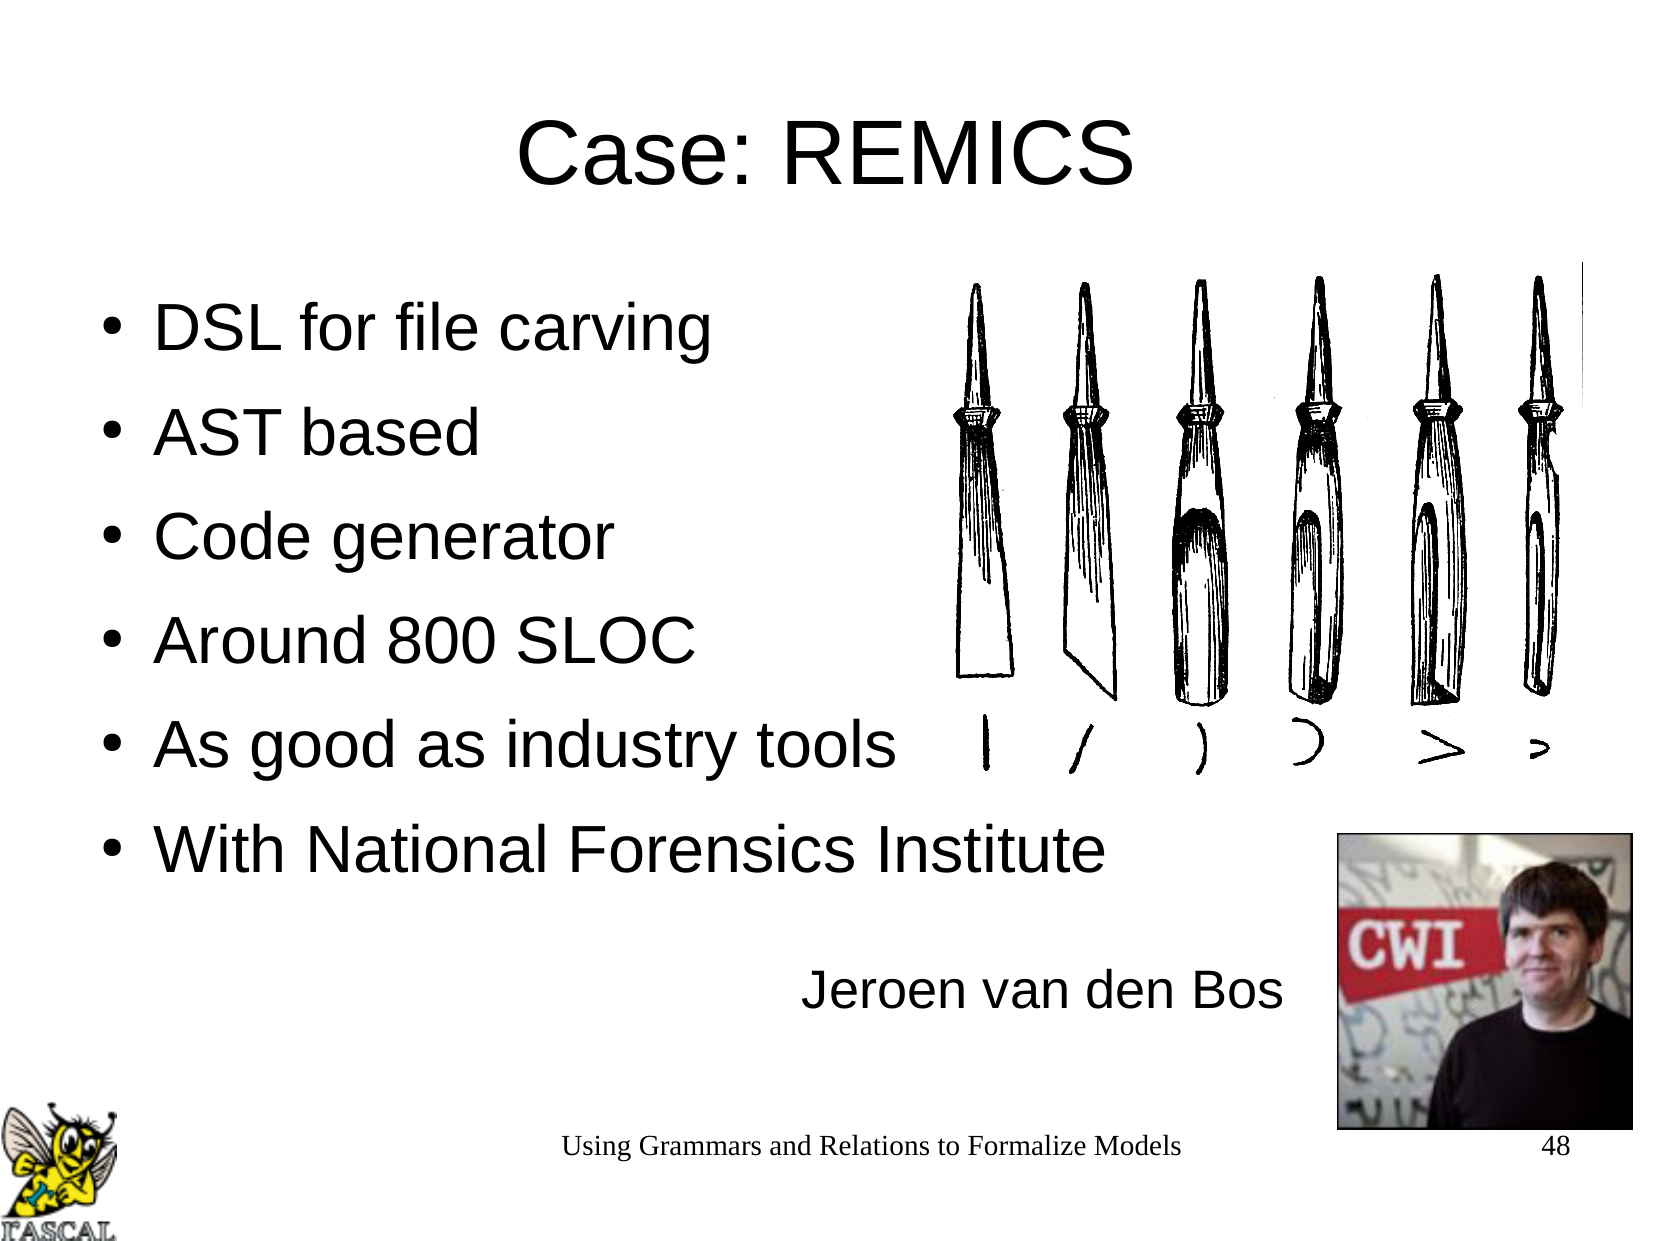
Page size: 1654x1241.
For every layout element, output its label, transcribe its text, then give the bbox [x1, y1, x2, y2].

picture [920, 262, 1583, 782]
title Case: REMICS [82, 56, 1571, 250]
list DSL for file carving AST based Code generator Around 800 SLOC As good as industry tools With National Forensics Institute [82, 290, 1571, 1109]
picture [1337, 833, 1633, 1130]
picture [0, 1102, 117, 1241]
text_box Jeroen van den Bos [787, 951, 1301, 1037]
